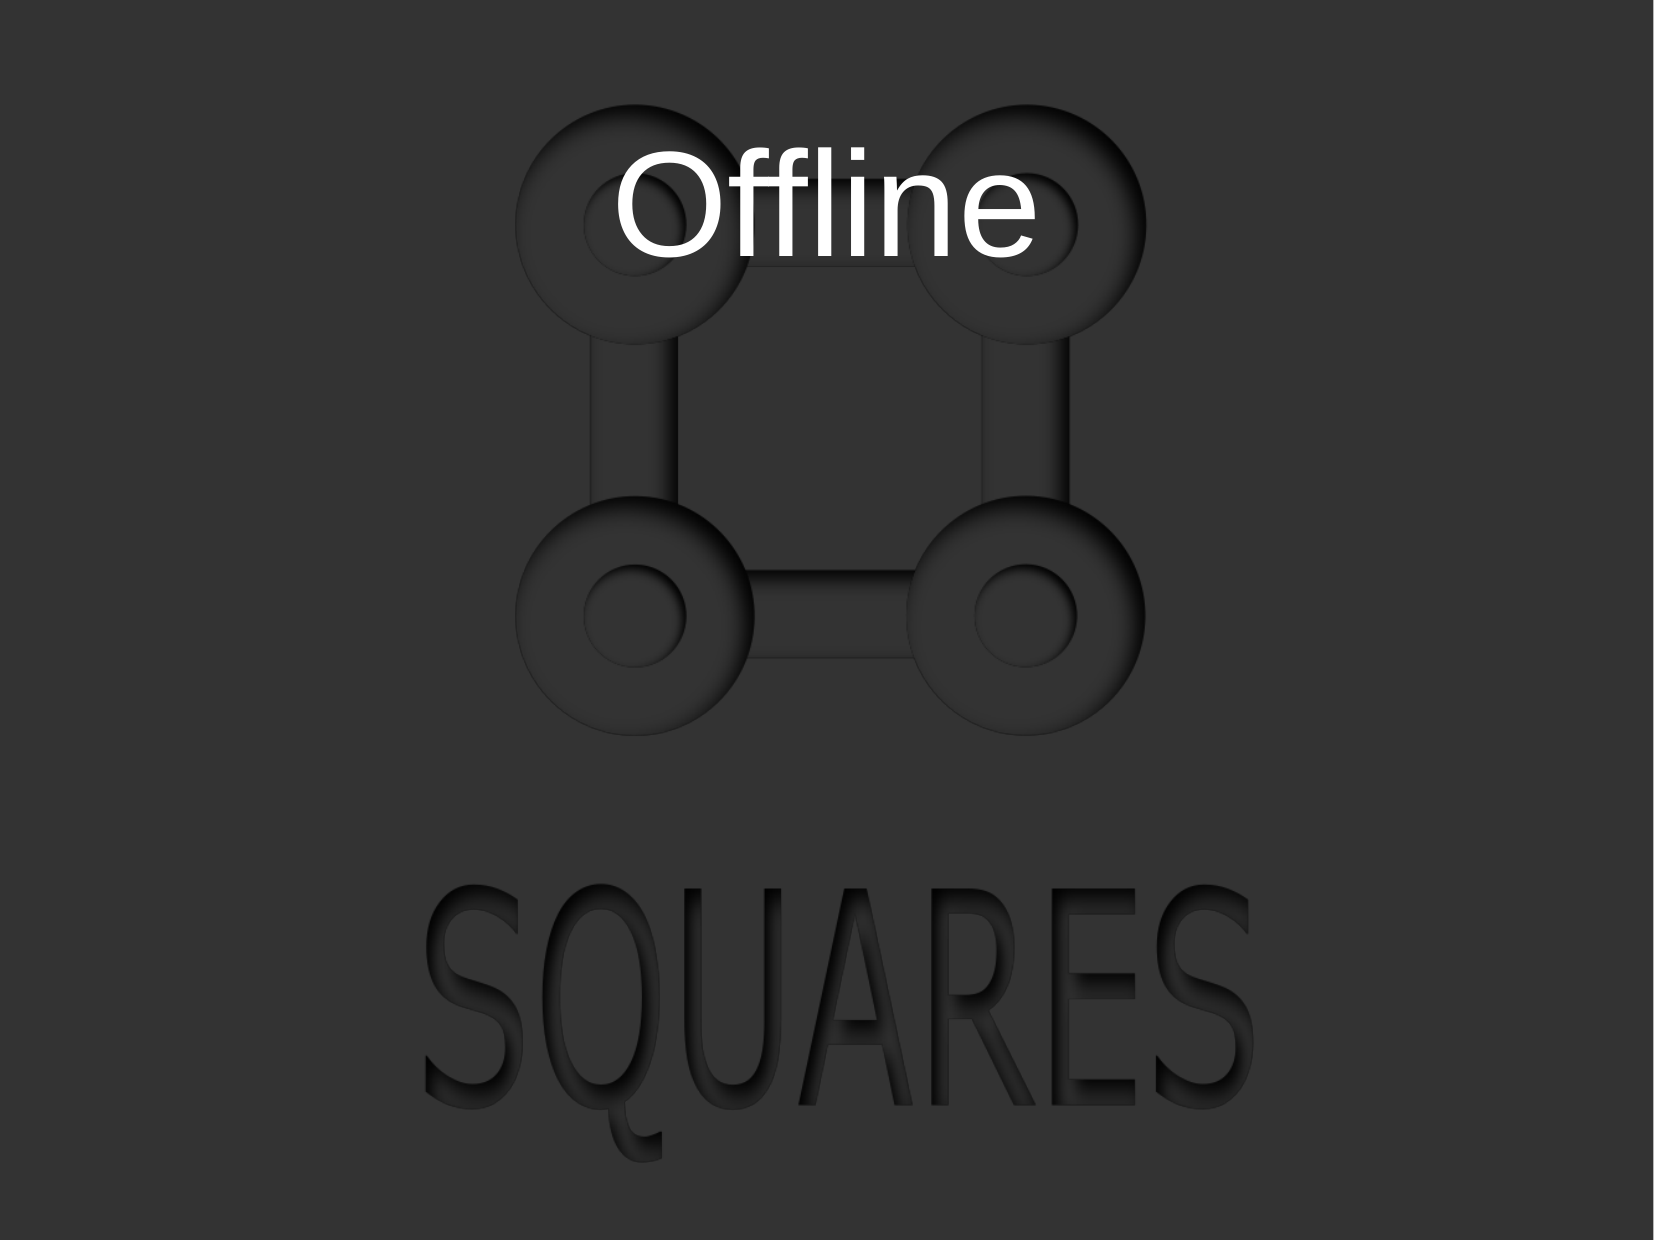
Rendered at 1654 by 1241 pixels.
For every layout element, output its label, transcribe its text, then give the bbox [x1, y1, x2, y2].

picture [343, 289, 1336, 1241]
title Offline [82, 17, 1571, 289]
